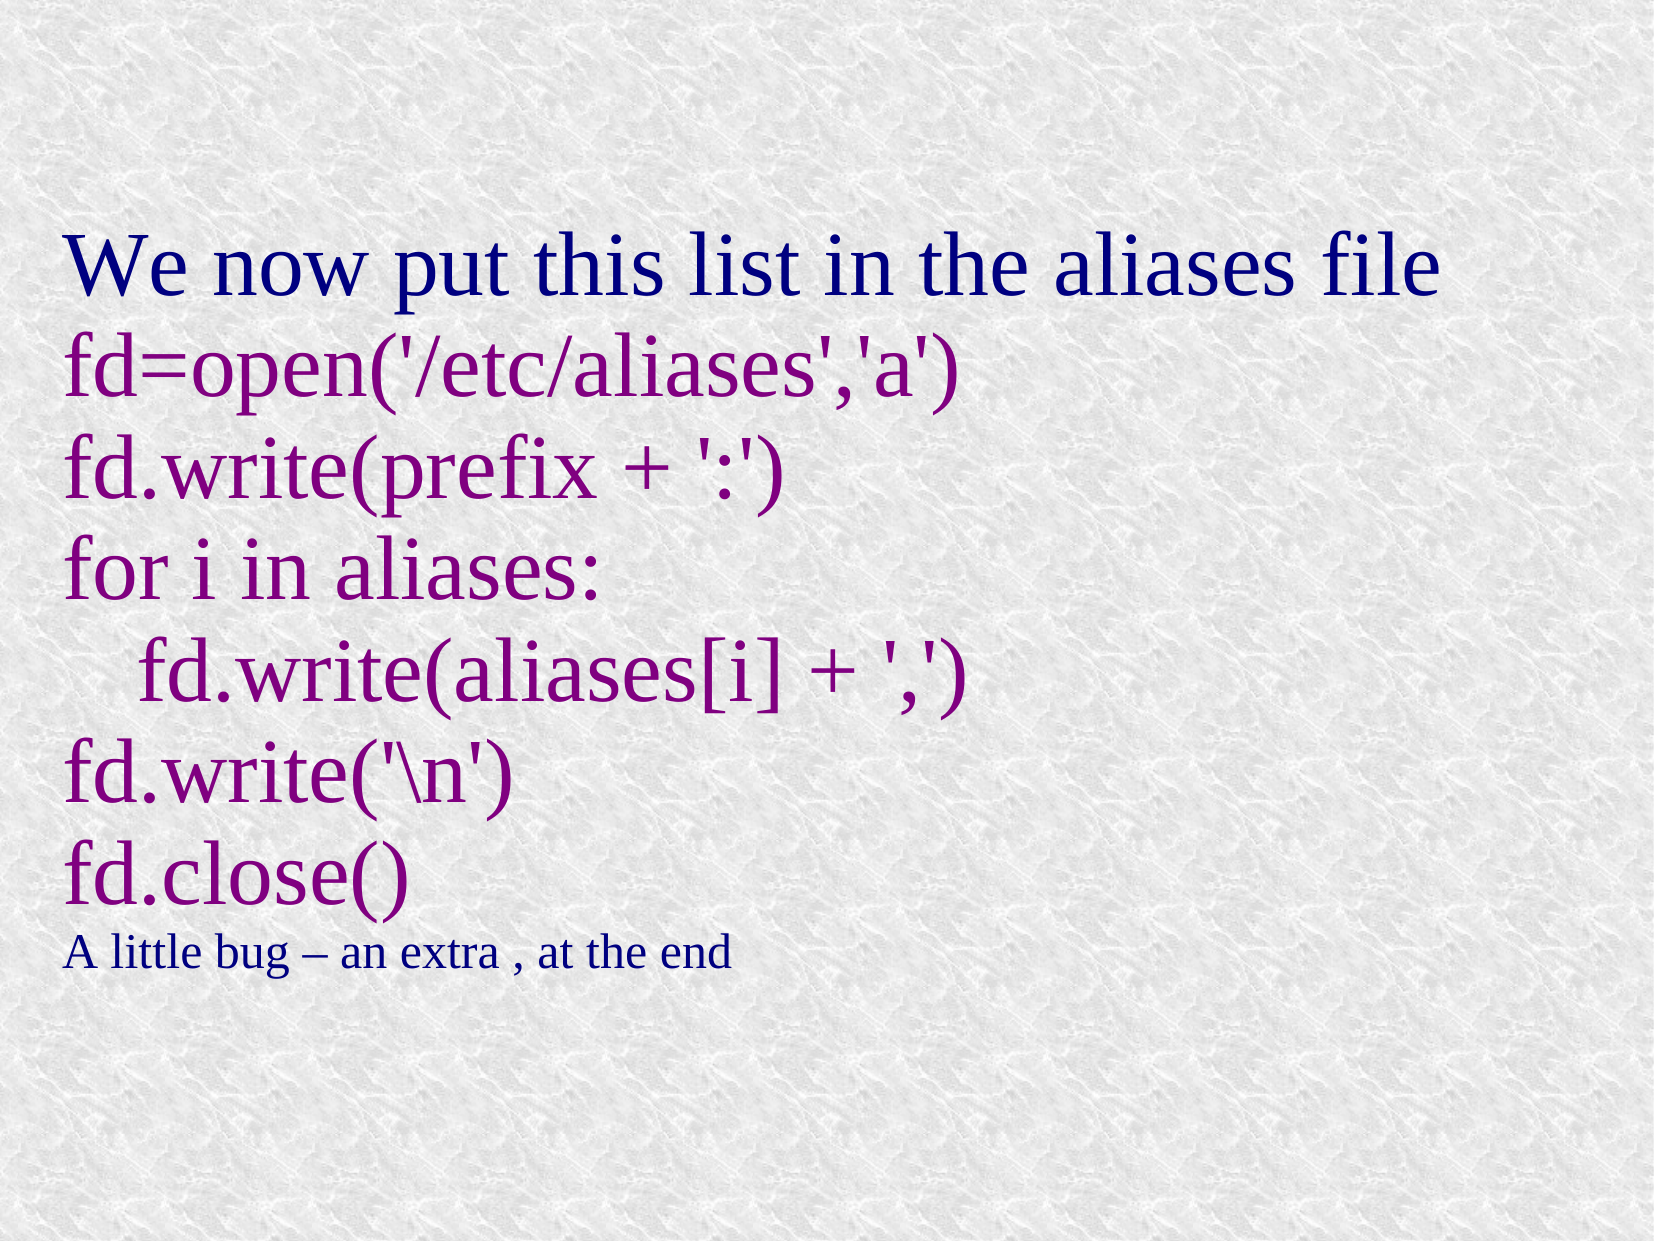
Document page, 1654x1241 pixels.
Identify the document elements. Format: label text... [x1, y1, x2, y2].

title We now put this list in the aliases file fd=open('/etc/aliases','a') fd.write(prefix + ':') for i in aliases: fd.write(aliases[i] + ',') fd.write('\n') fd.close() A little bug – an extra , at the end [62, 176, 1475, 1017]
picture [0, 0, 1654, 1241]
